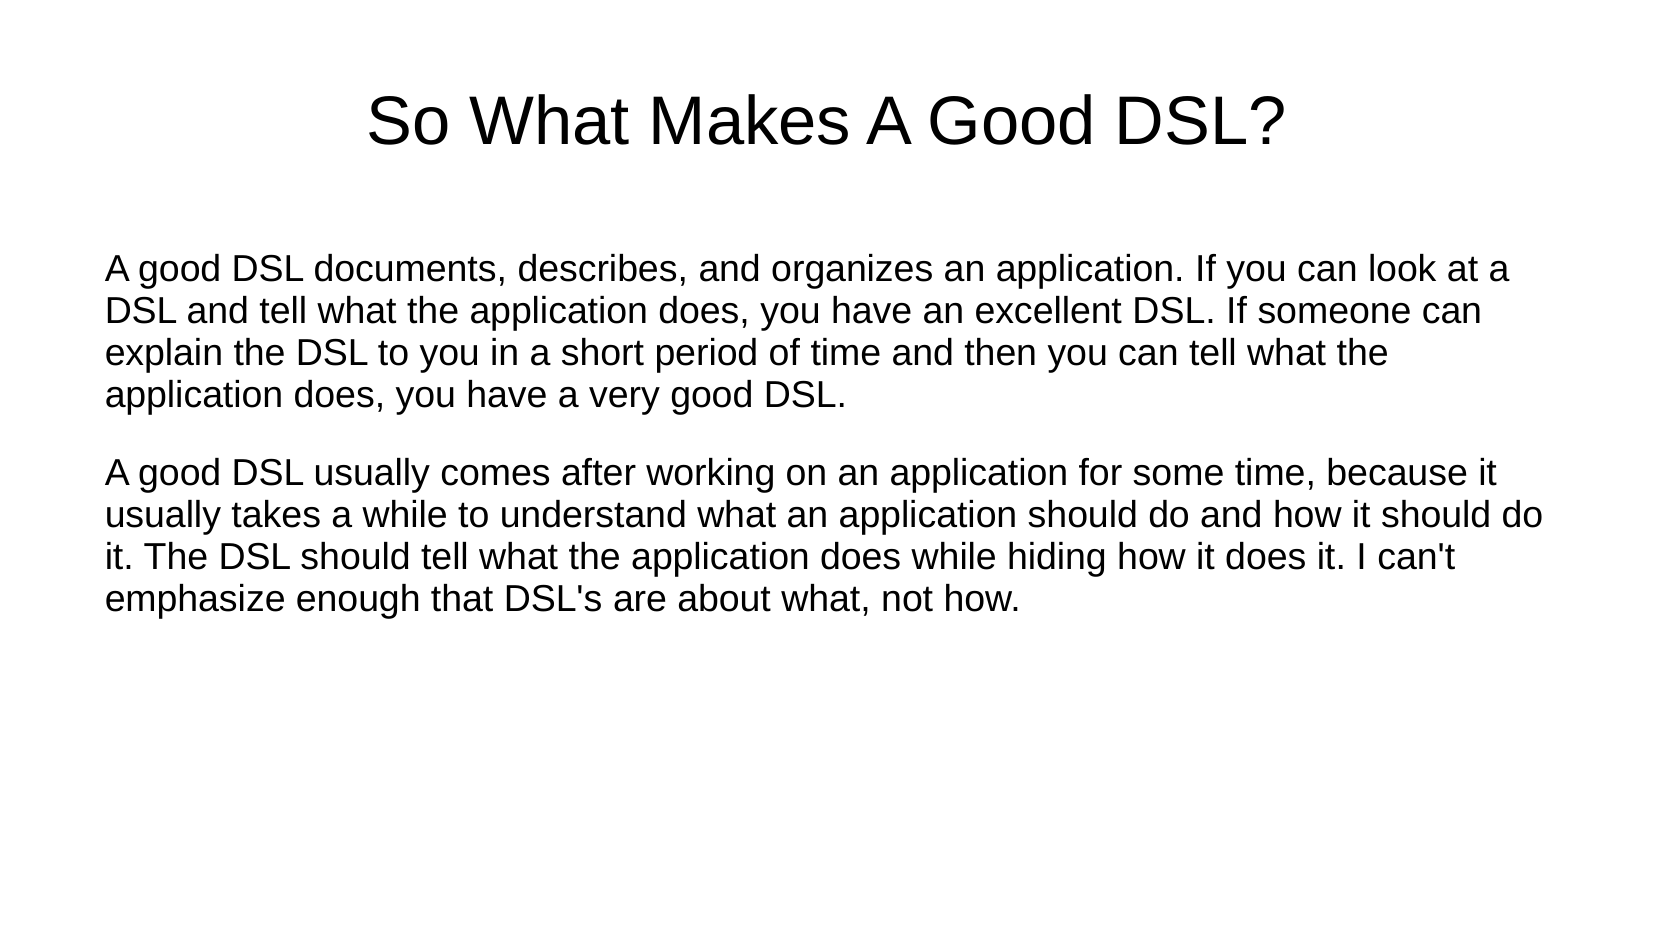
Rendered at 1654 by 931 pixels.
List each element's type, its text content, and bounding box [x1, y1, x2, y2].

title So What Makes A Good DSL? [82, 42, 1571, 199]
text_box A good DSL documents, describes, and organizes an application. If you can look at a DSL and tell what the application does, you have an excellent DSL. If someone can explain the DSL to you in a short period of time and then you can tell what the application does, you have a very good DSL. A good DSL usually comes after working on an application for some time, because it usually takes a while to understand what an application should do and how it should do it. The DSL should tell what the application does while hiding how it does it. I can't emphasize enough that DSL's are about what, not how. [90, 240, 1561, 735]
